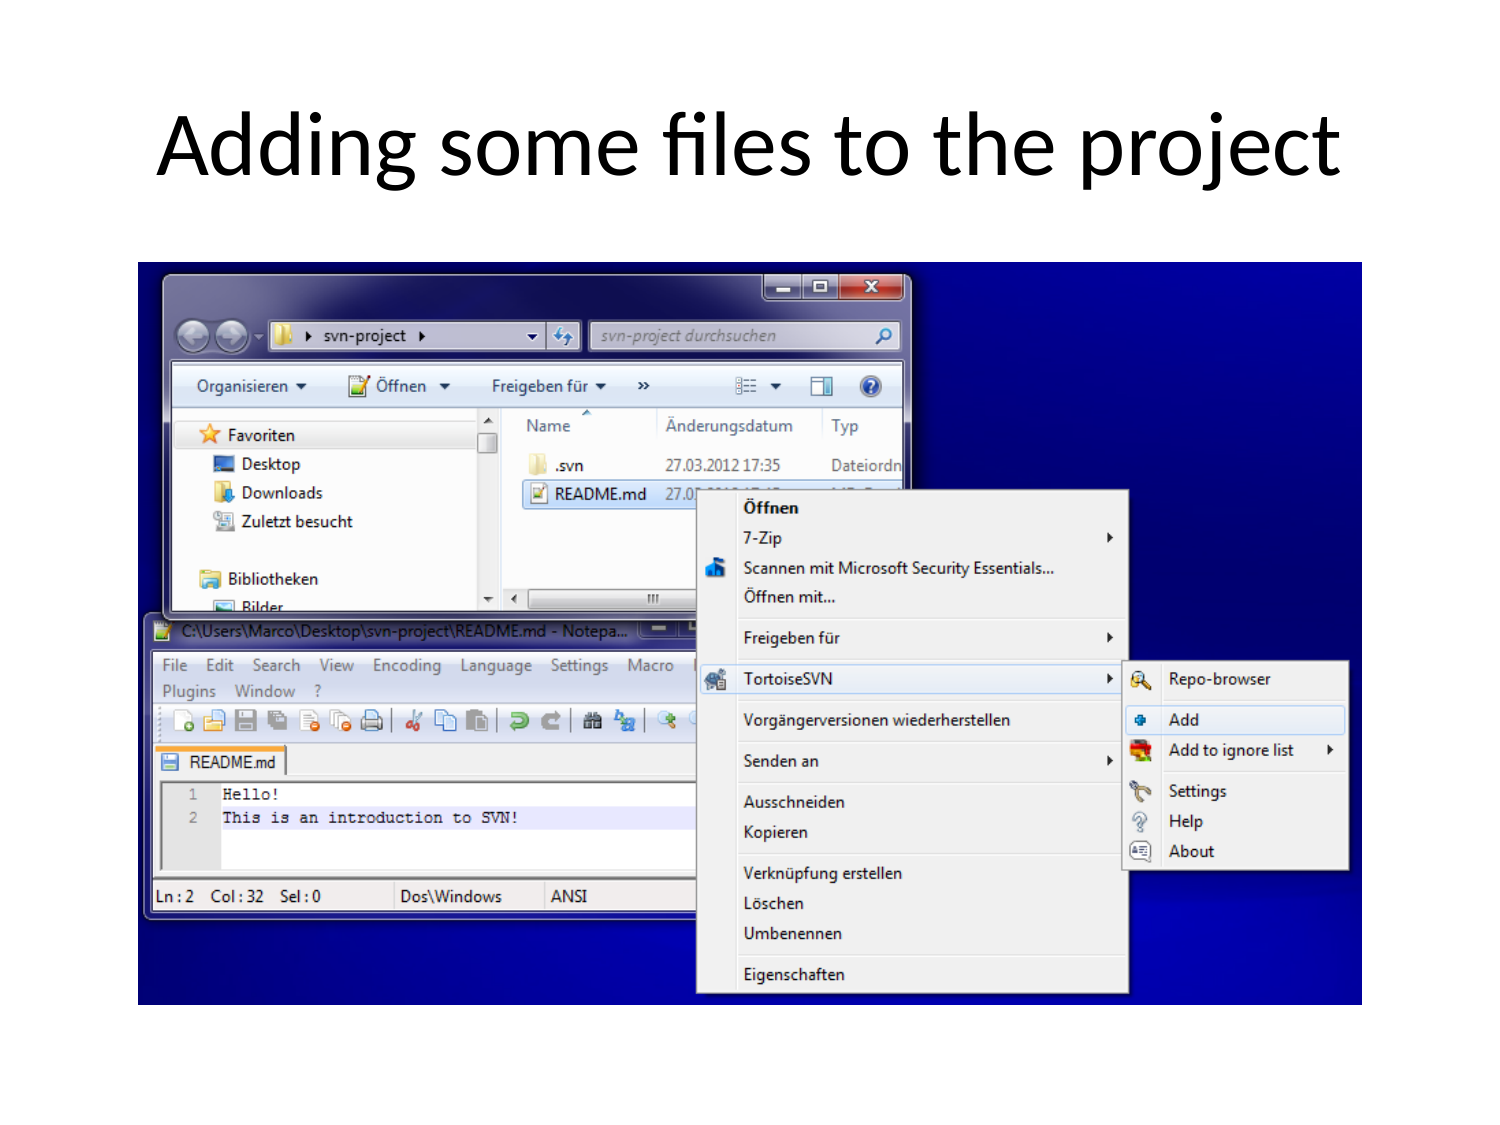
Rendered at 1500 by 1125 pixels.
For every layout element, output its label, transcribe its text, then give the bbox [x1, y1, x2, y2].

picture [138, 262, 1362, 1005]
title Adding some files to the project [75, 45, 1426, 233]
